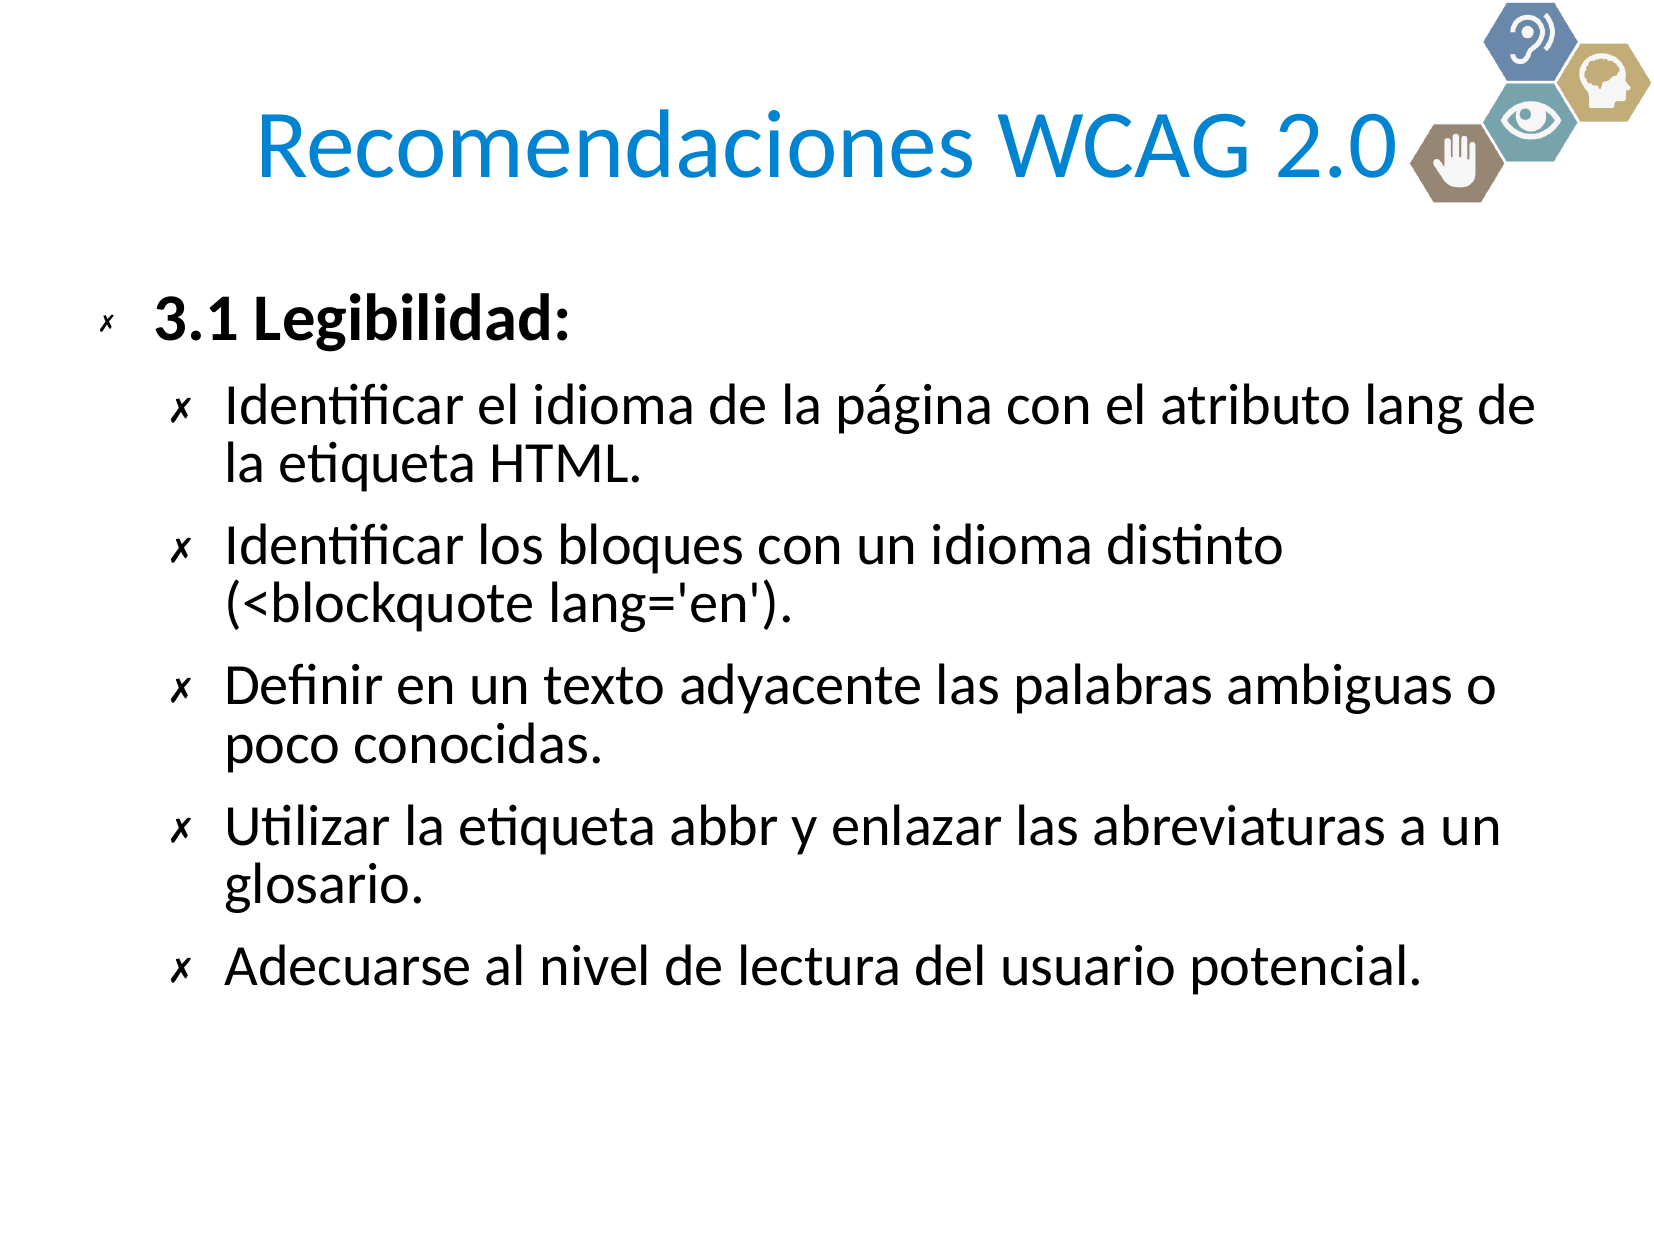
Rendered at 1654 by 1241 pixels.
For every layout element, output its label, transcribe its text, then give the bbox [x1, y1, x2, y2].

picture [1405, 0, 1654, 206]
title Recomendaciones WCAG 2.0 [82, 49, 1571, 257]
list 3.1 Legibilidad: Identificar el idioma de la página con el atributo lang de la etiqueta HTML. Identificar los bloques con un idioma distinto (<blockquote lang='en'). Definir en un texto adyacente las palabras ambiguas o poco conocidas. Utilizar la etiqueta abbr y enlazar las abreviaturas a un glosario. Adecuarse al nivel de lectura del usuario potencial. [82, 290, 1538, 1150]
